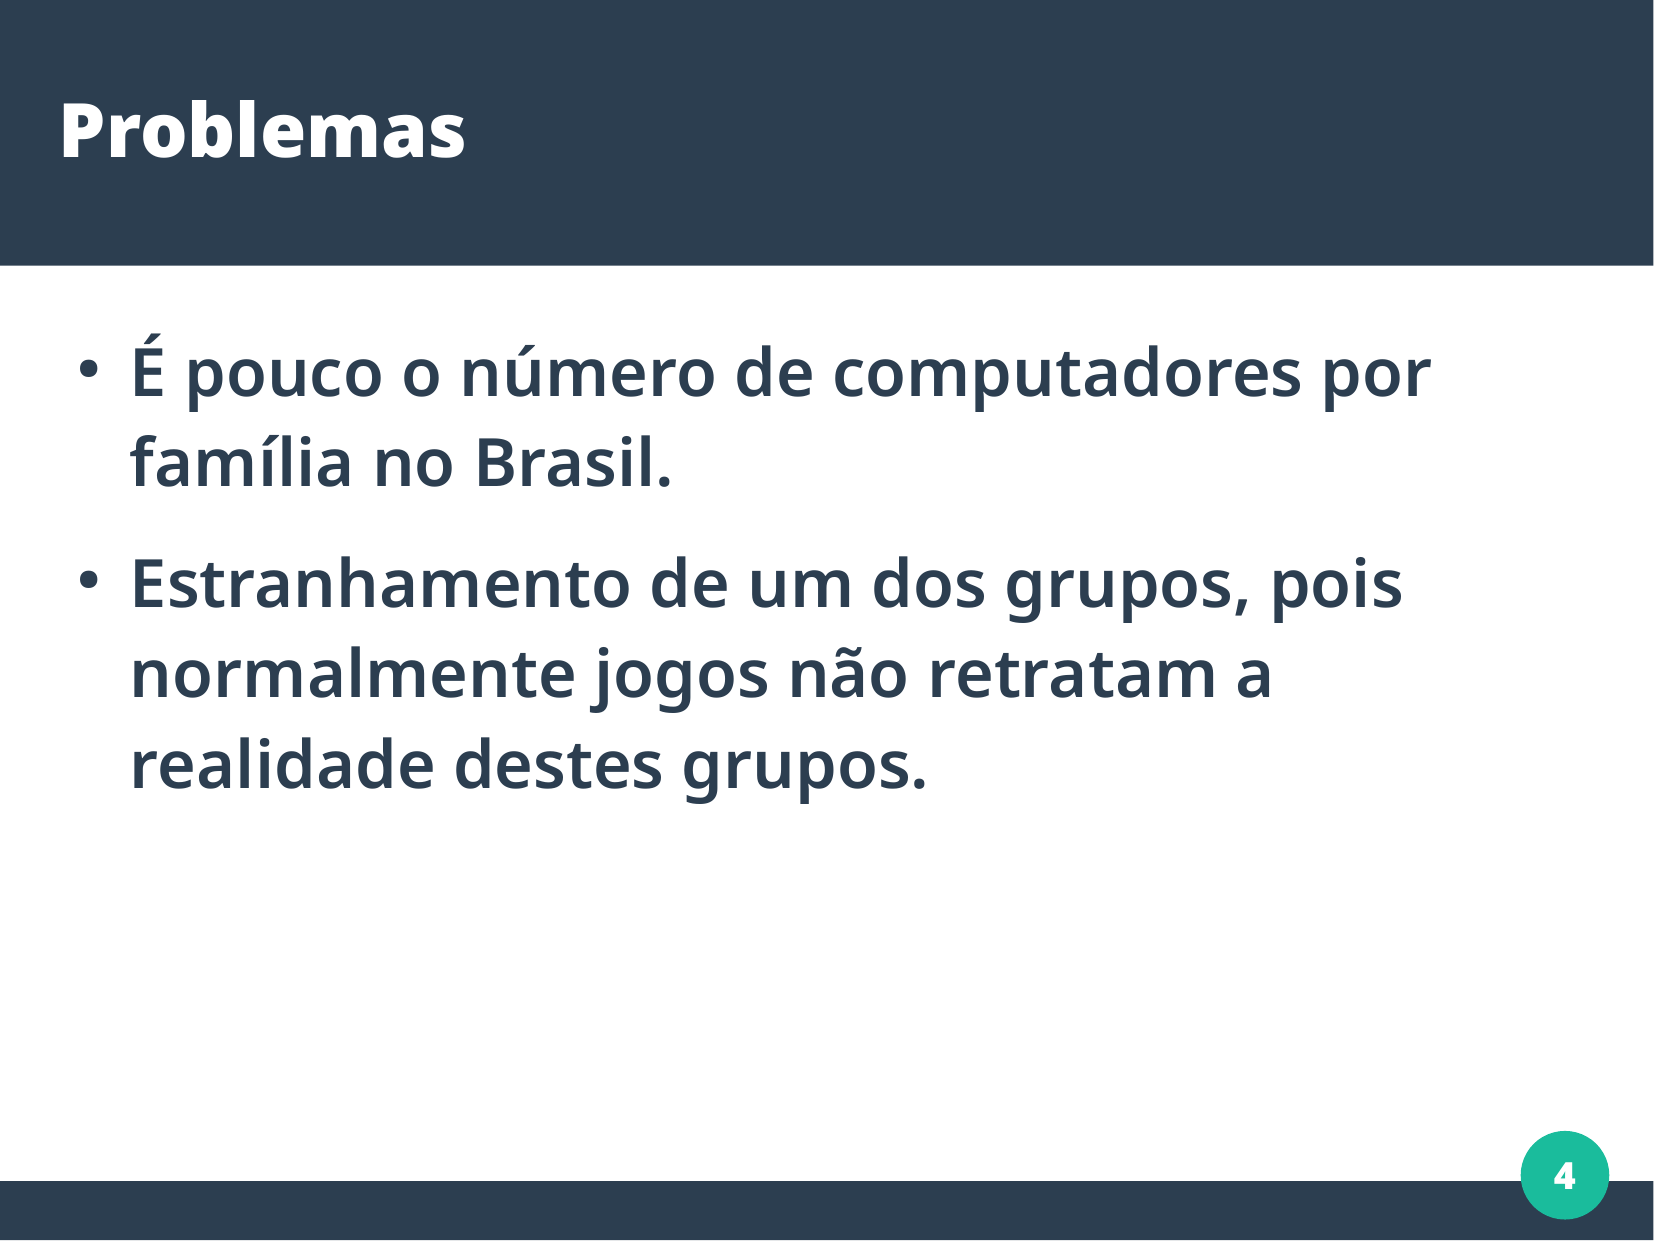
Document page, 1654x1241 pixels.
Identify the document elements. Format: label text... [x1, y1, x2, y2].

title Problemas [59, 49, 1595, 207]
list É pouco o número de computadores por família no Brasil. Estranhamento de um dos grupos, pois normalmente jogos não retratam a realidade destes grupos. [59, 324, 1595, 1152]
